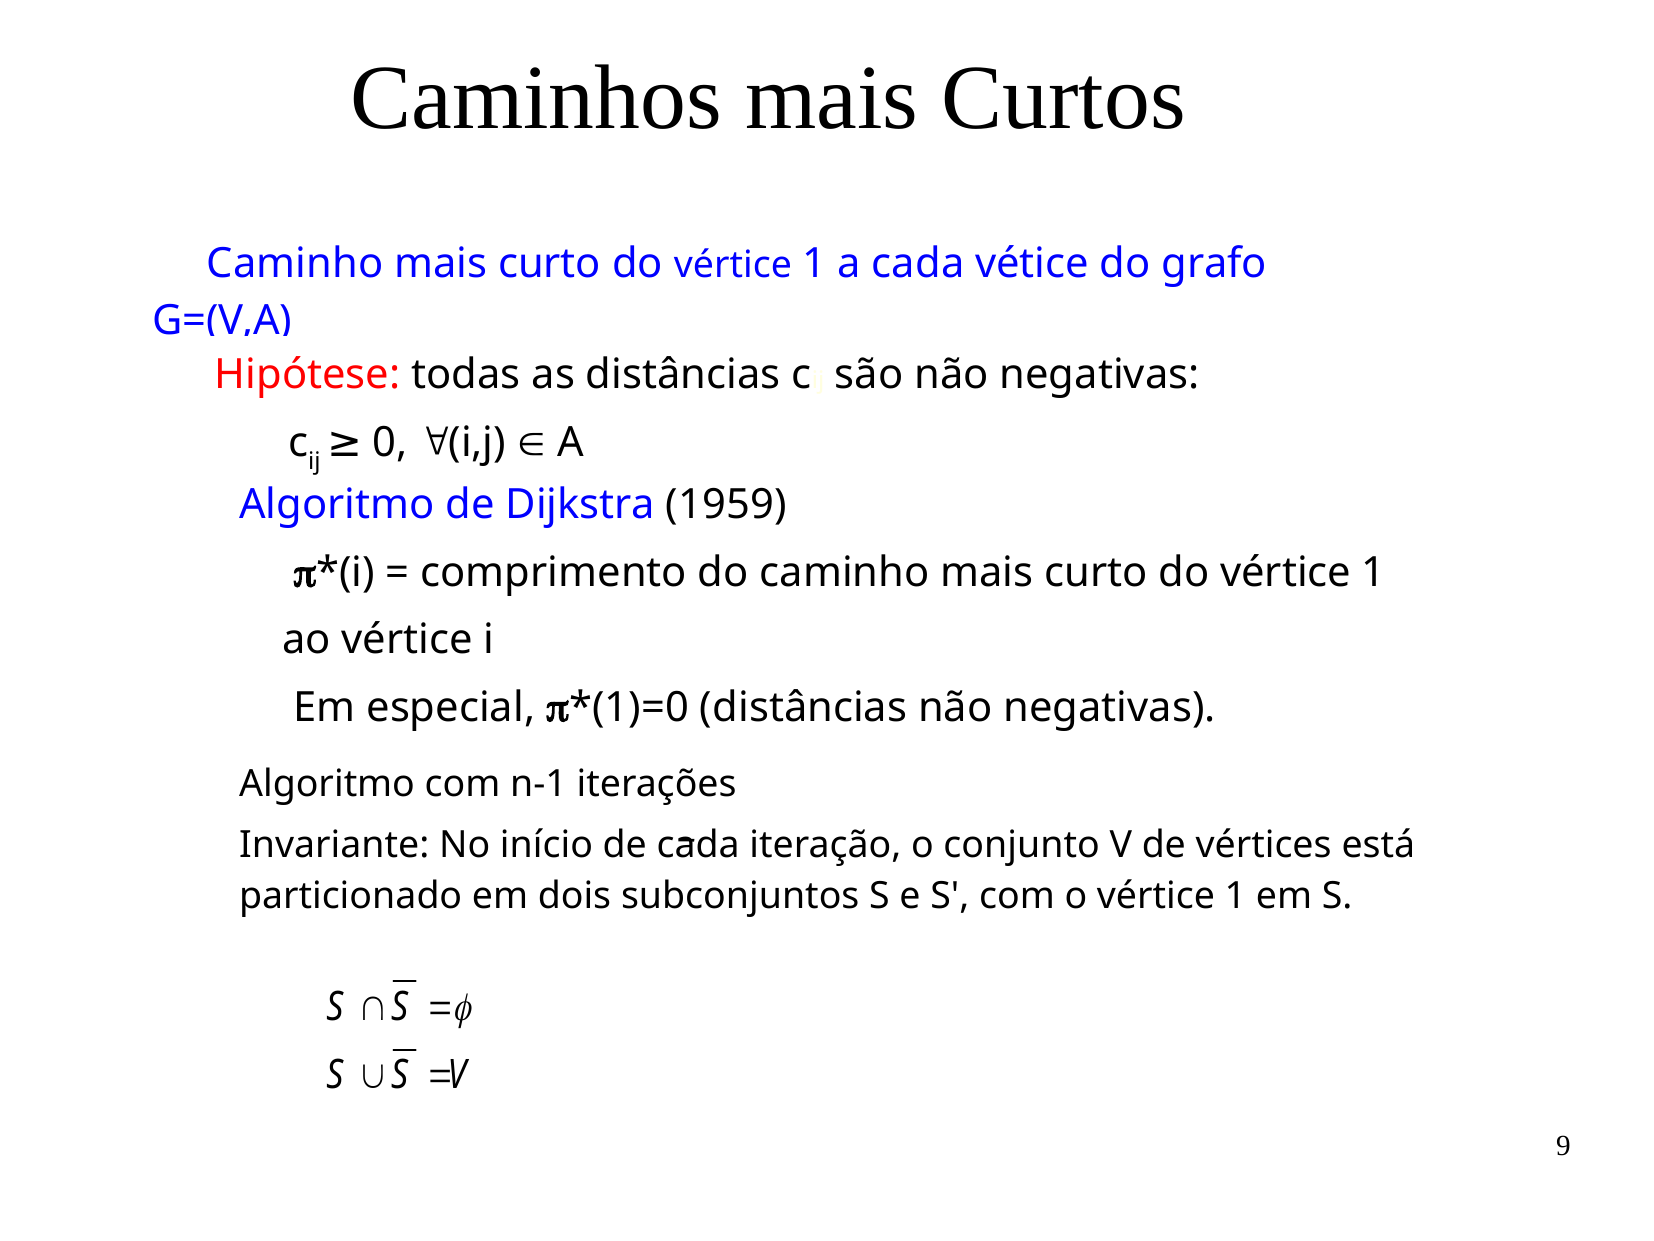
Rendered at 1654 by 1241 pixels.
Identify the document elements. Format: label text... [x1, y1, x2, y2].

chart [322, 970, 483, 1100]
text_box Hipótese: todas as distâncias cij são não negativas: cij ≥ 0, (i,j)  A [200, 336, 1388, 474]
text_box Caminho mais curto do vértice 1 a cada vétice do grafo G=(V,A)‏ [137, 225, 1325, 313]
text_box Algoritmo de Dijkstra (1959)‏ *(i) = comprimento do caminho mais curto do vértice 1 ao vértice i Em especial, *(1)=0 (distâncias não negativas). Algoritmo com n-1 iterações Invariante: No início de cada iteração, o conjunto V de vértices está particionado em dois subconjuntos S e S', com o vértice 1 em S. [224, 466, 1500, 817]
title Caminhos mais Curtos [237, 38, 1300, 157]
